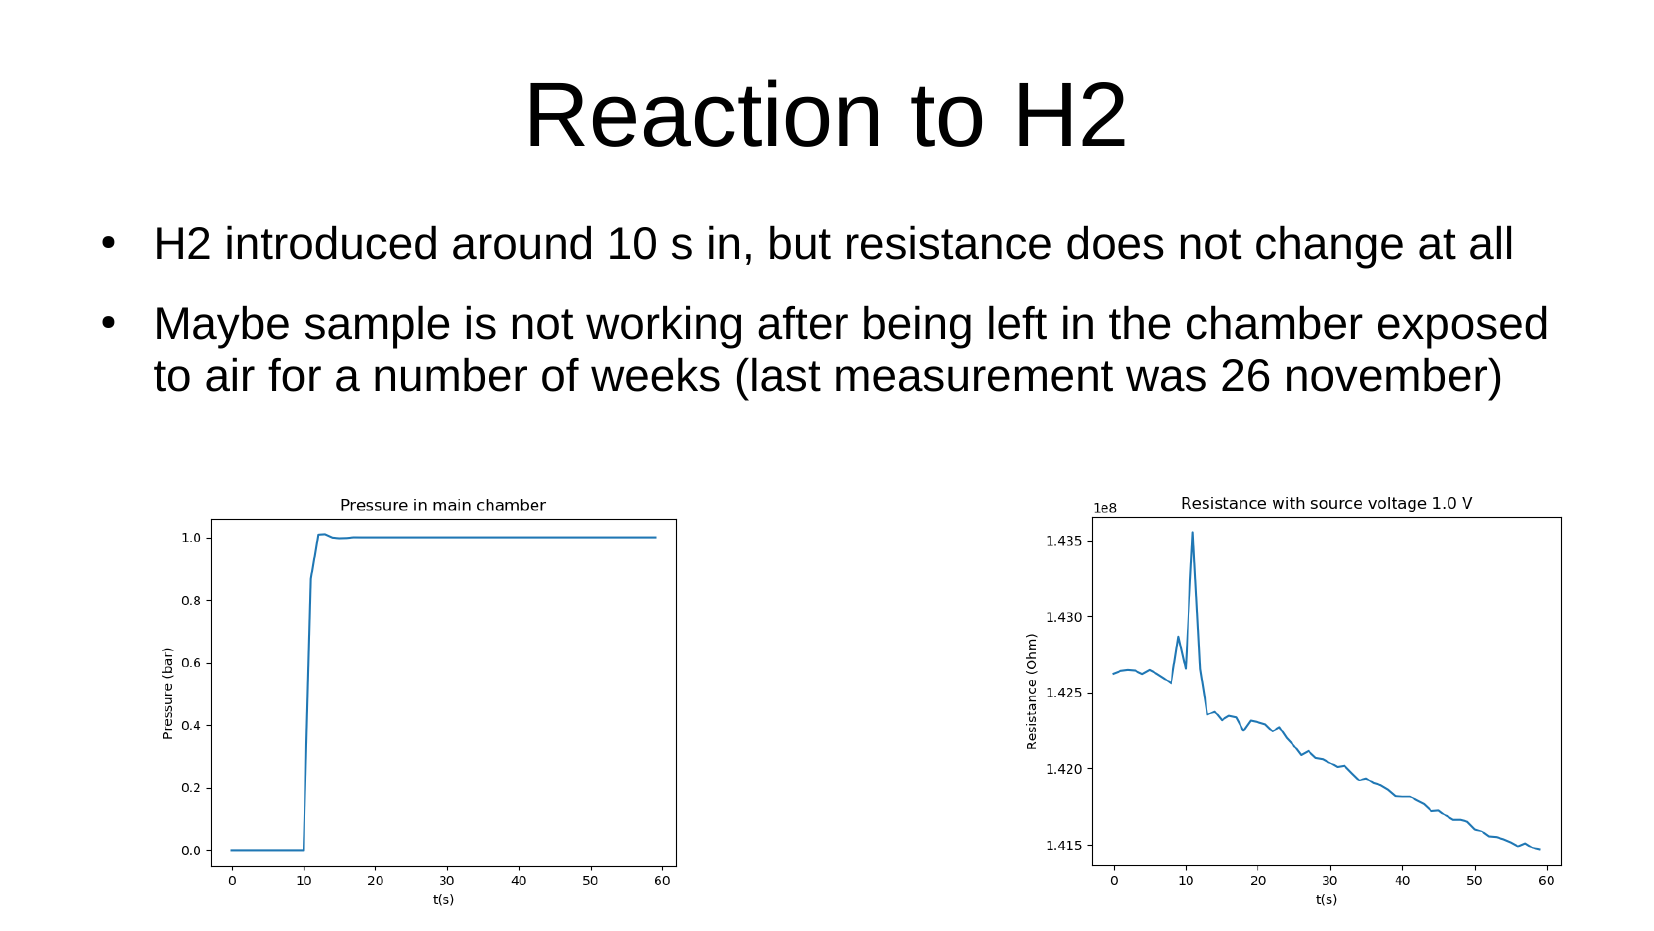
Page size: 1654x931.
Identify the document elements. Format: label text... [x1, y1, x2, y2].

title Reaction to H2 [82, 37, 1571, 193]
list H2 introduced around 10 s in, but resistance does not change at all Maybe sample is not working after being left in the chamber exposed to air for a number of weeks (last measurement was 26 november) [82, 217, 1571, 496]
picture [135, 464, 736, 916]
picture [1016, 462, 1621, 916]
